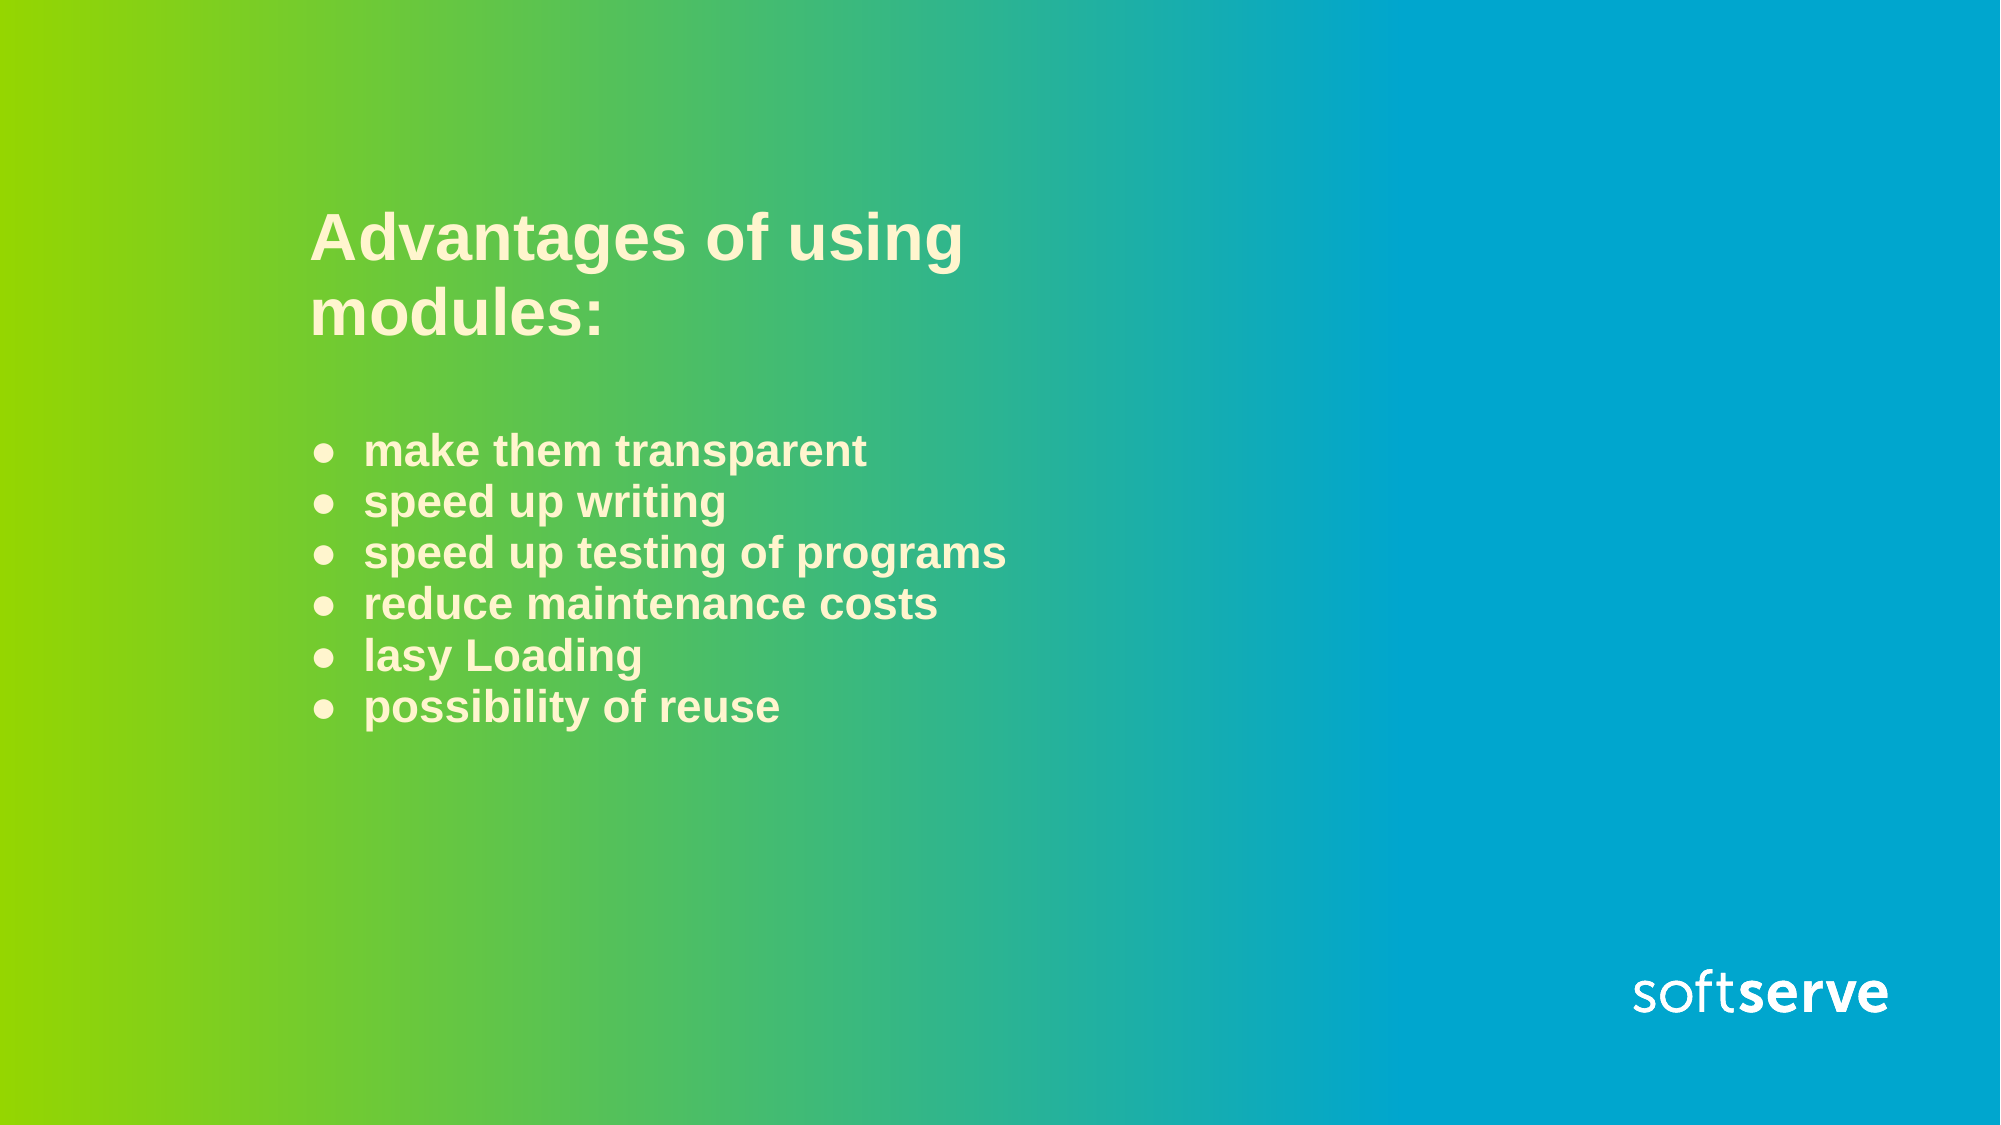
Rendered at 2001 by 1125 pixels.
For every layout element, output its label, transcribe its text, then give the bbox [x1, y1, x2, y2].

text_box Advantages of using modules: ● make them transparent ● speed up writing ● speed up testing of programs ● reduce maintenance costs ● lasy Loading ● possibility of reuse [295, 118, 1182, 791]
